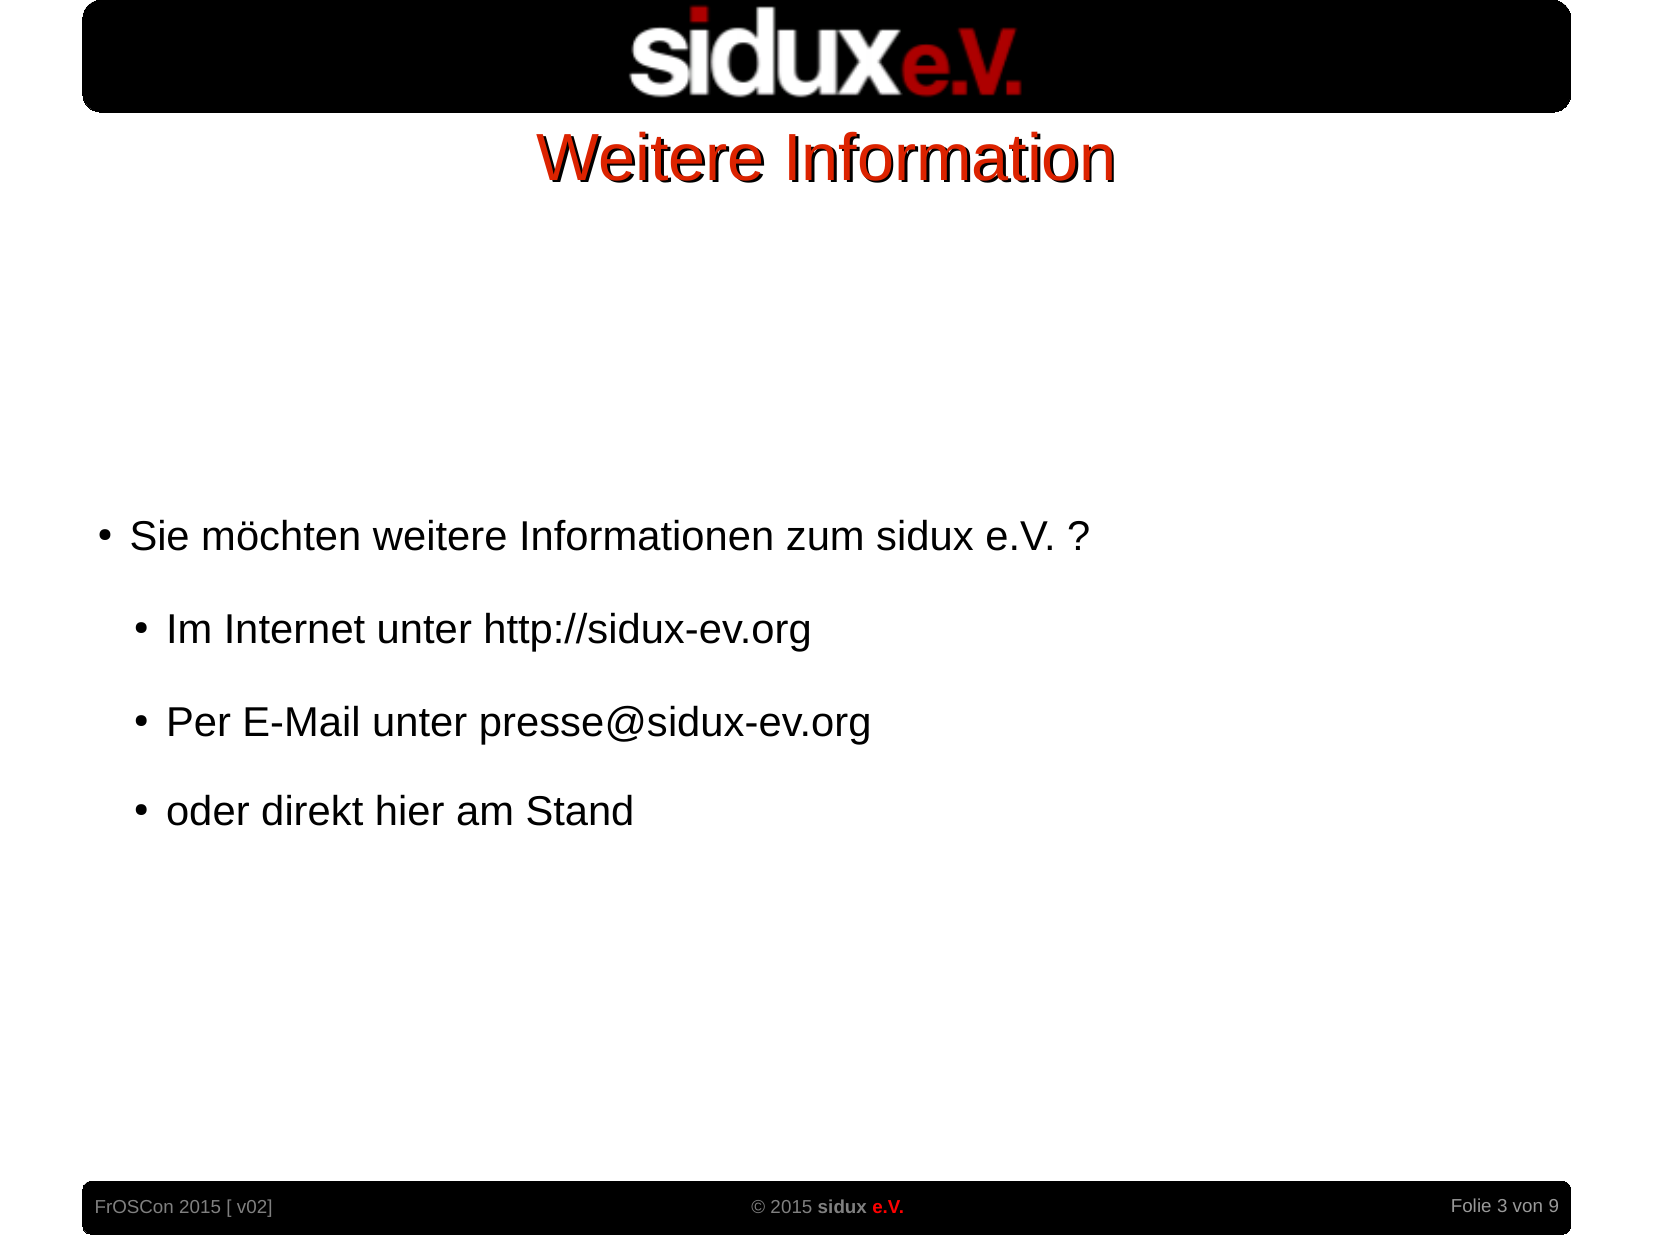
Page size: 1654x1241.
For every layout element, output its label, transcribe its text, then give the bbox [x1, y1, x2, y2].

text_box Sie möchten weitere Informationen zum sidux e.V. ? Im Internet unter http://sidux-ev.org Per E-Mail unter presse@sidux-ev.org oder direkt hier am Stand [82, 224, 1571, 1170]
text_box Weitere Information [82, 112, 1571, 213]
picture [609, 0, 1028, 110]
